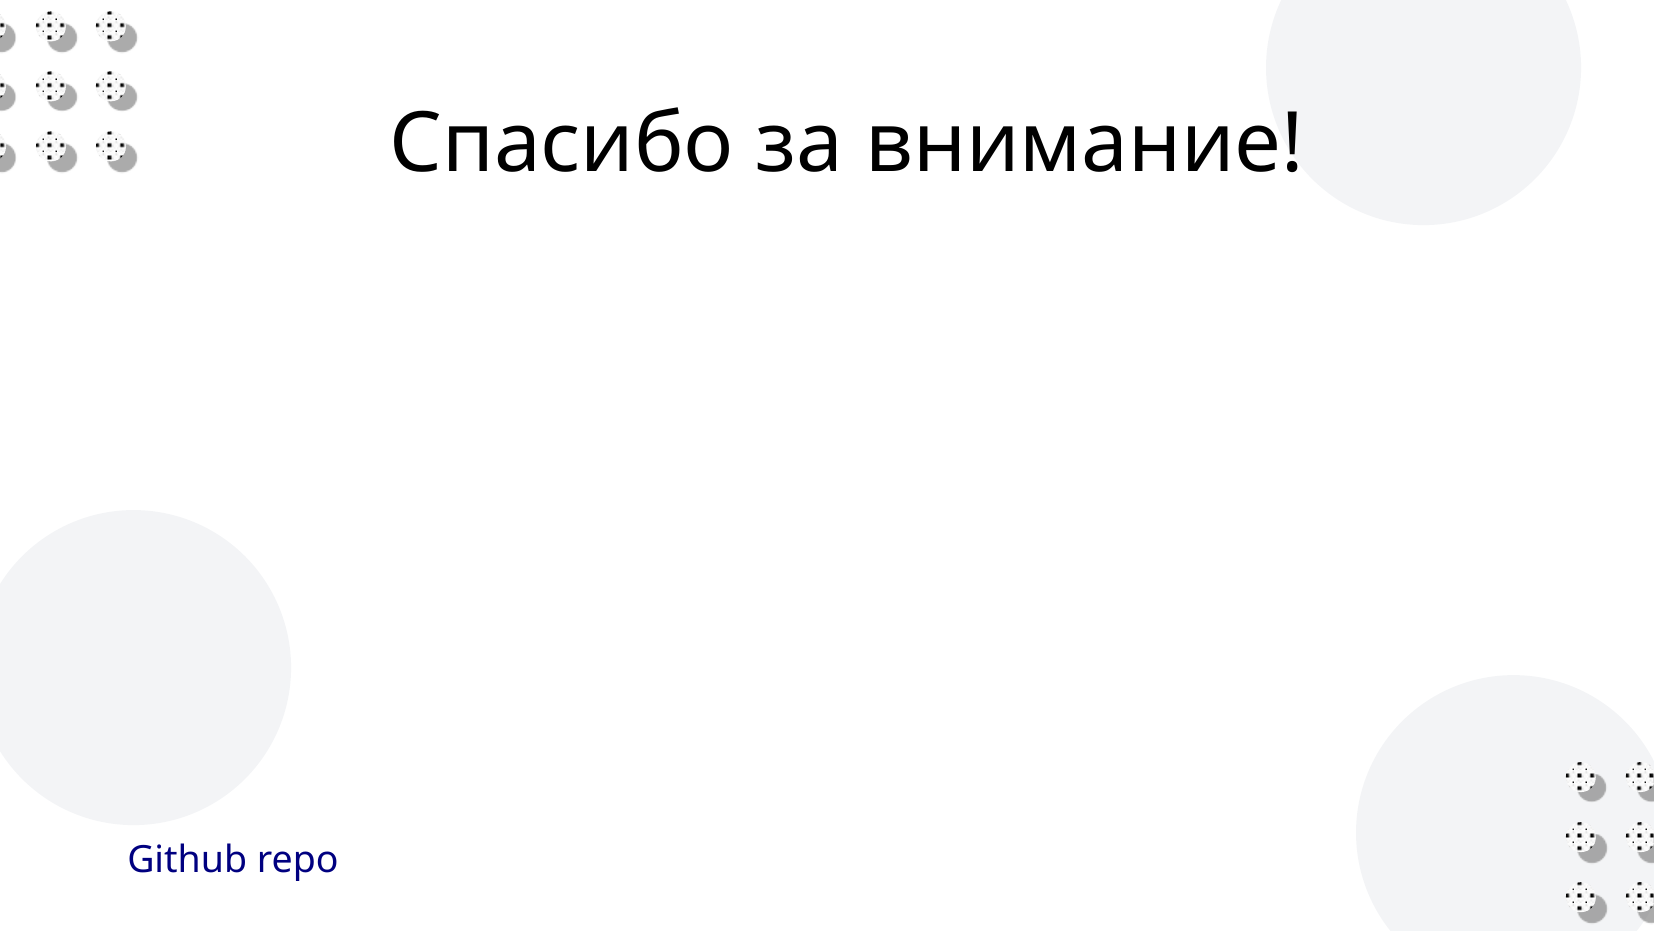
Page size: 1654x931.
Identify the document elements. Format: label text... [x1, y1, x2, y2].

picture [0, 134, 7, 159]
text_box Github repo [112, 825, 590, 909]
picture [35, 11, 66, 42]
picture [0, 14, 6, 39]
picture [0, 74, 6, 99]
picture [1565, 762, 1596, 793]
picture [95, 131, 127, 162]
picture [95, 71, 126, 102]
picture [1625, 762, 1654, 793]
picture [1565, 822, 1596, 853]
picture [1565, 882, 1596, 913]
text_box Спасибо за внимание! [375, 75, 1576, 301]
picture [95, 11, 126, 42]
picture [1625, 822, 1654, 853]
picture [1625, 882, 1654, 913]
picture [35, 131, 67, 162]
picture [35, 71, 66, 102]
